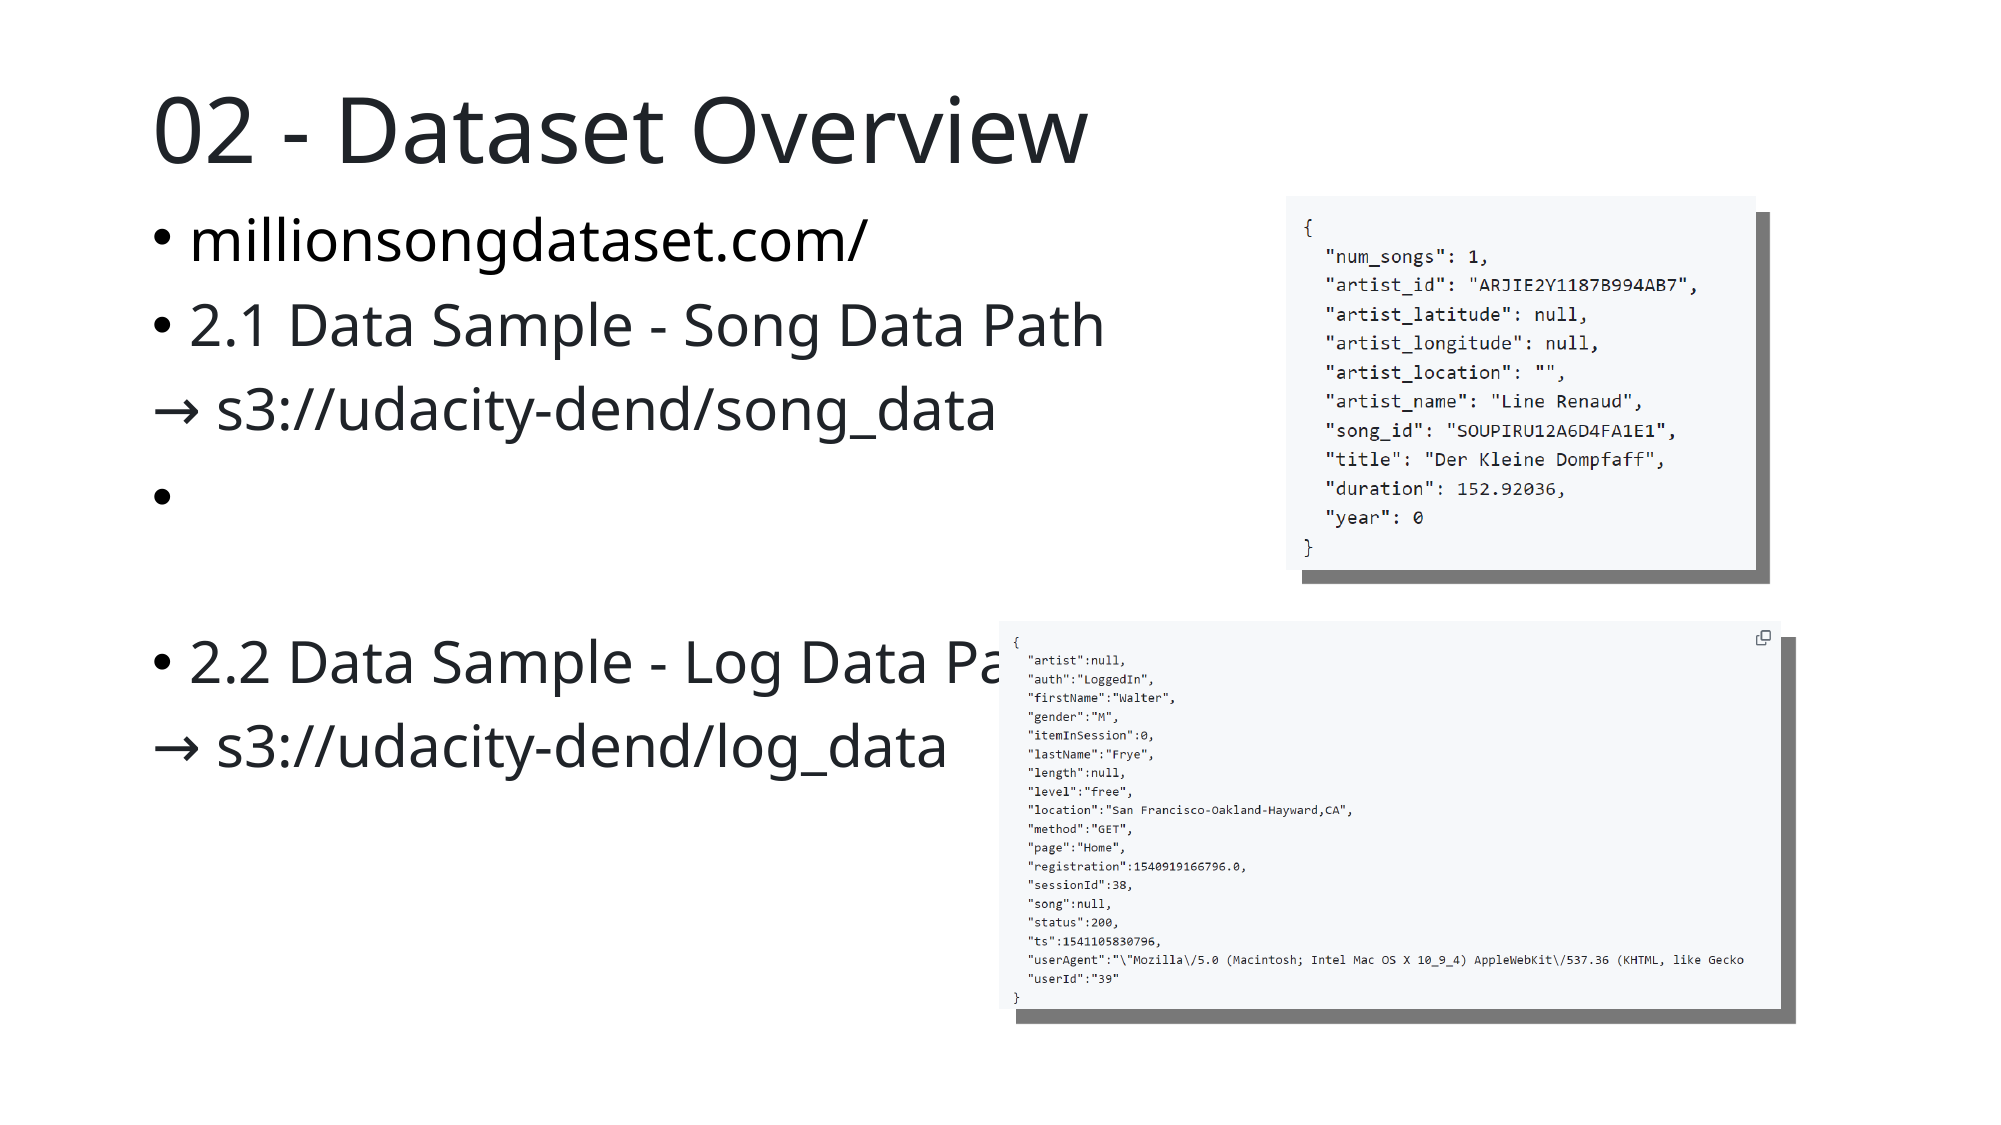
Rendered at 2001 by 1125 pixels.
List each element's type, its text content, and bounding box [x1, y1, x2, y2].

list millionsongdataset.com/ 2.1 Data Sample - Song Data Path → s3://udacity-dend/song_data 2.2 Data Sample - Log Data Path → s3://udacity-dend/log_data [137, 196, 1863, 1125]
title 02 - Dataset Overview [137, 24, 1863, 196]
picture [999, 621, 1781, 1009]
picture [1286, 196, 1756, 570]
